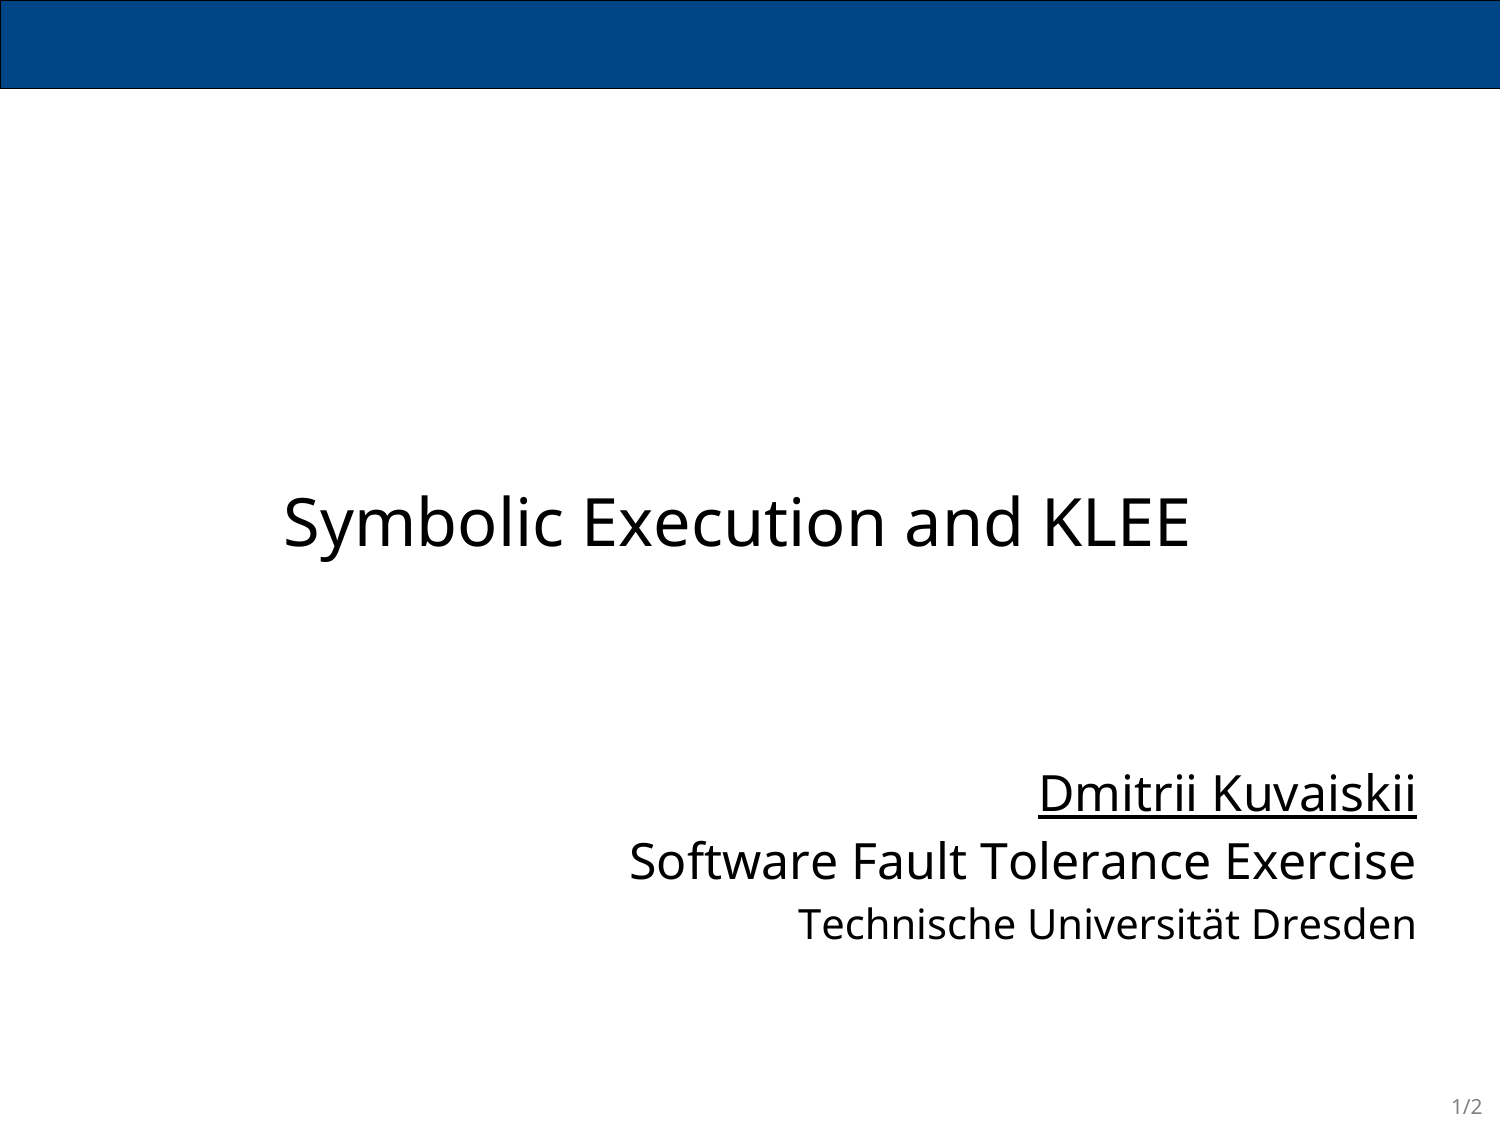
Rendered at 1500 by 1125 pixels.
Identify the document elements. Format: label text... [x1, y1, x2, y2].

title Symbolic Execution and KLEE [59, 445, 1418, 596]
title Dmitrii Kuvaiskii Software Fault Tolerance Exercise Technische Universität Dresden [59, 774, 1418, 935]
